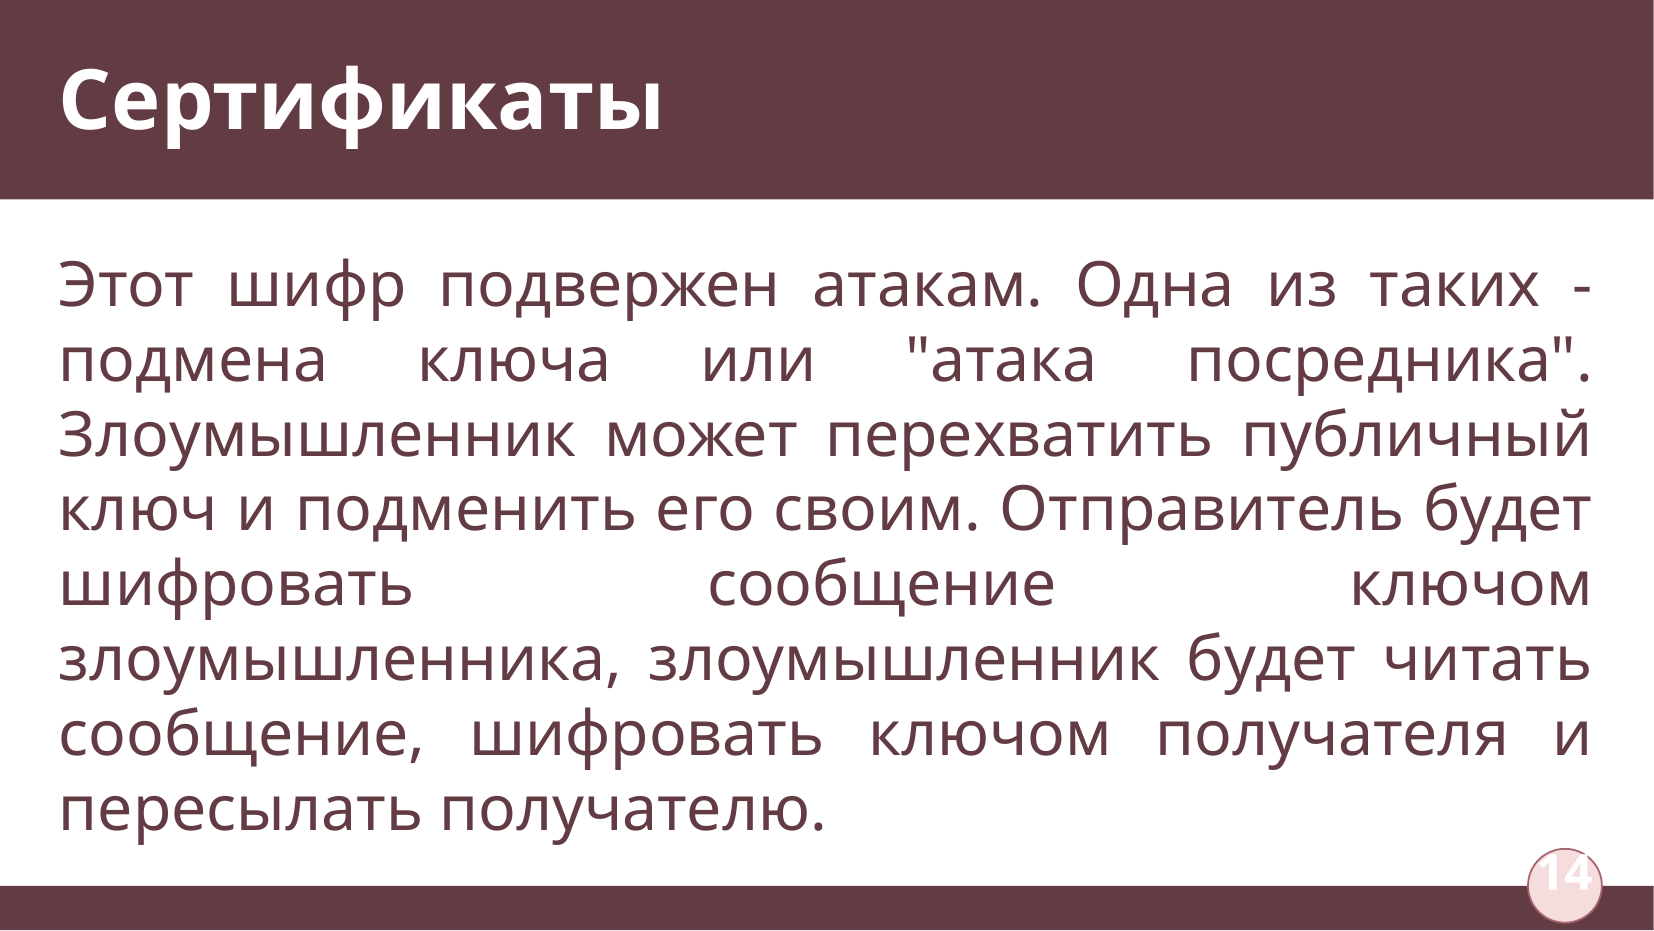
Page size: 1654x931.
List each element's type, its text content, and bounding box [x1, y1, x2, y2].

title Сертификаты [59, 37, 1595, 155]
list Этот шифр подвержен атакам. Одна из таких - подмена ключа или "атака посредника". Злоумышленник может перехватить публичный ключ и подменить его своим. Отправитель будет шифровать сообщение ключом злоумышленника, злоумышленник будет читать сообщение, шифровать ключом получателя и пересылать получателю. [59, 243, 1595, 769]
